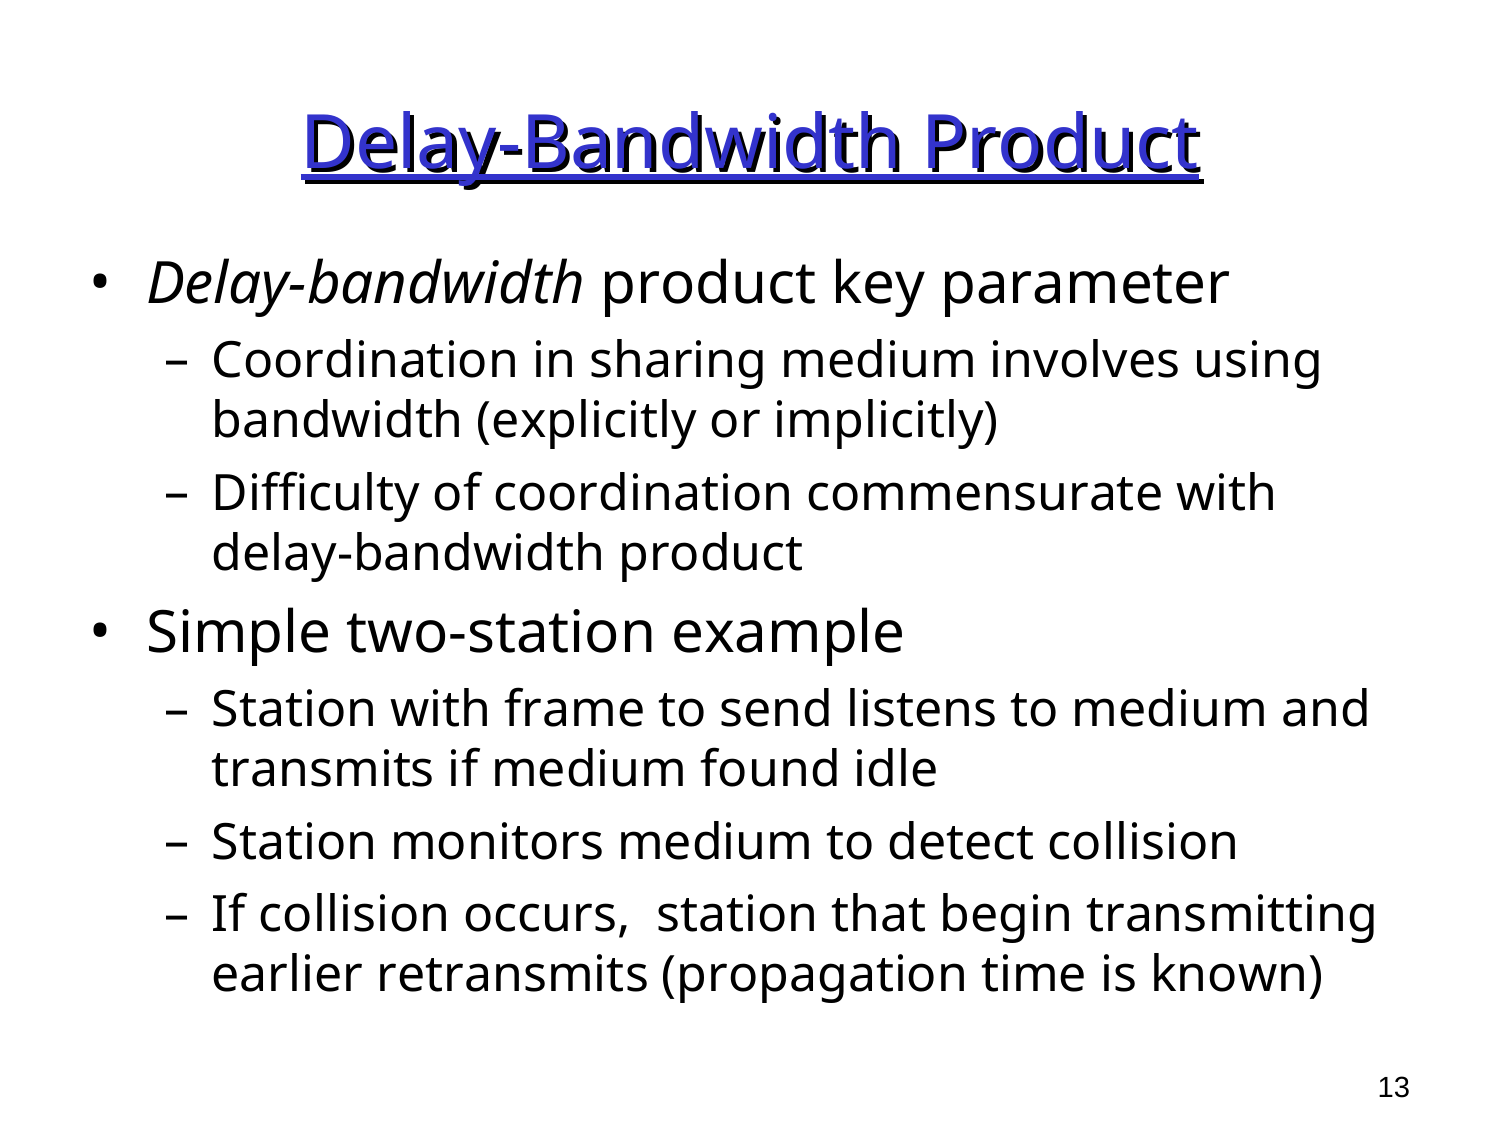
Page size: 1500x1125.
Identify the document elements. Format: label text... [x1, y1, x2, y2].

list Delay-bandwidth product key parameter Coordination in sharing medium involves using bandwidth (explicitly or implicitly) Difficulty of coordination commensurate with delay-bandwidth product Simple two-station example Station with frame to send listens to medium and transmits if medium found idle Station monitors medium to detect collision If collision occurs, station that begin transmitting earlier retransmits (propagation time is known) [75, 237, 1426, 1097]
title Delay-Bandwidth Product [75, 45, 1426, 233]
